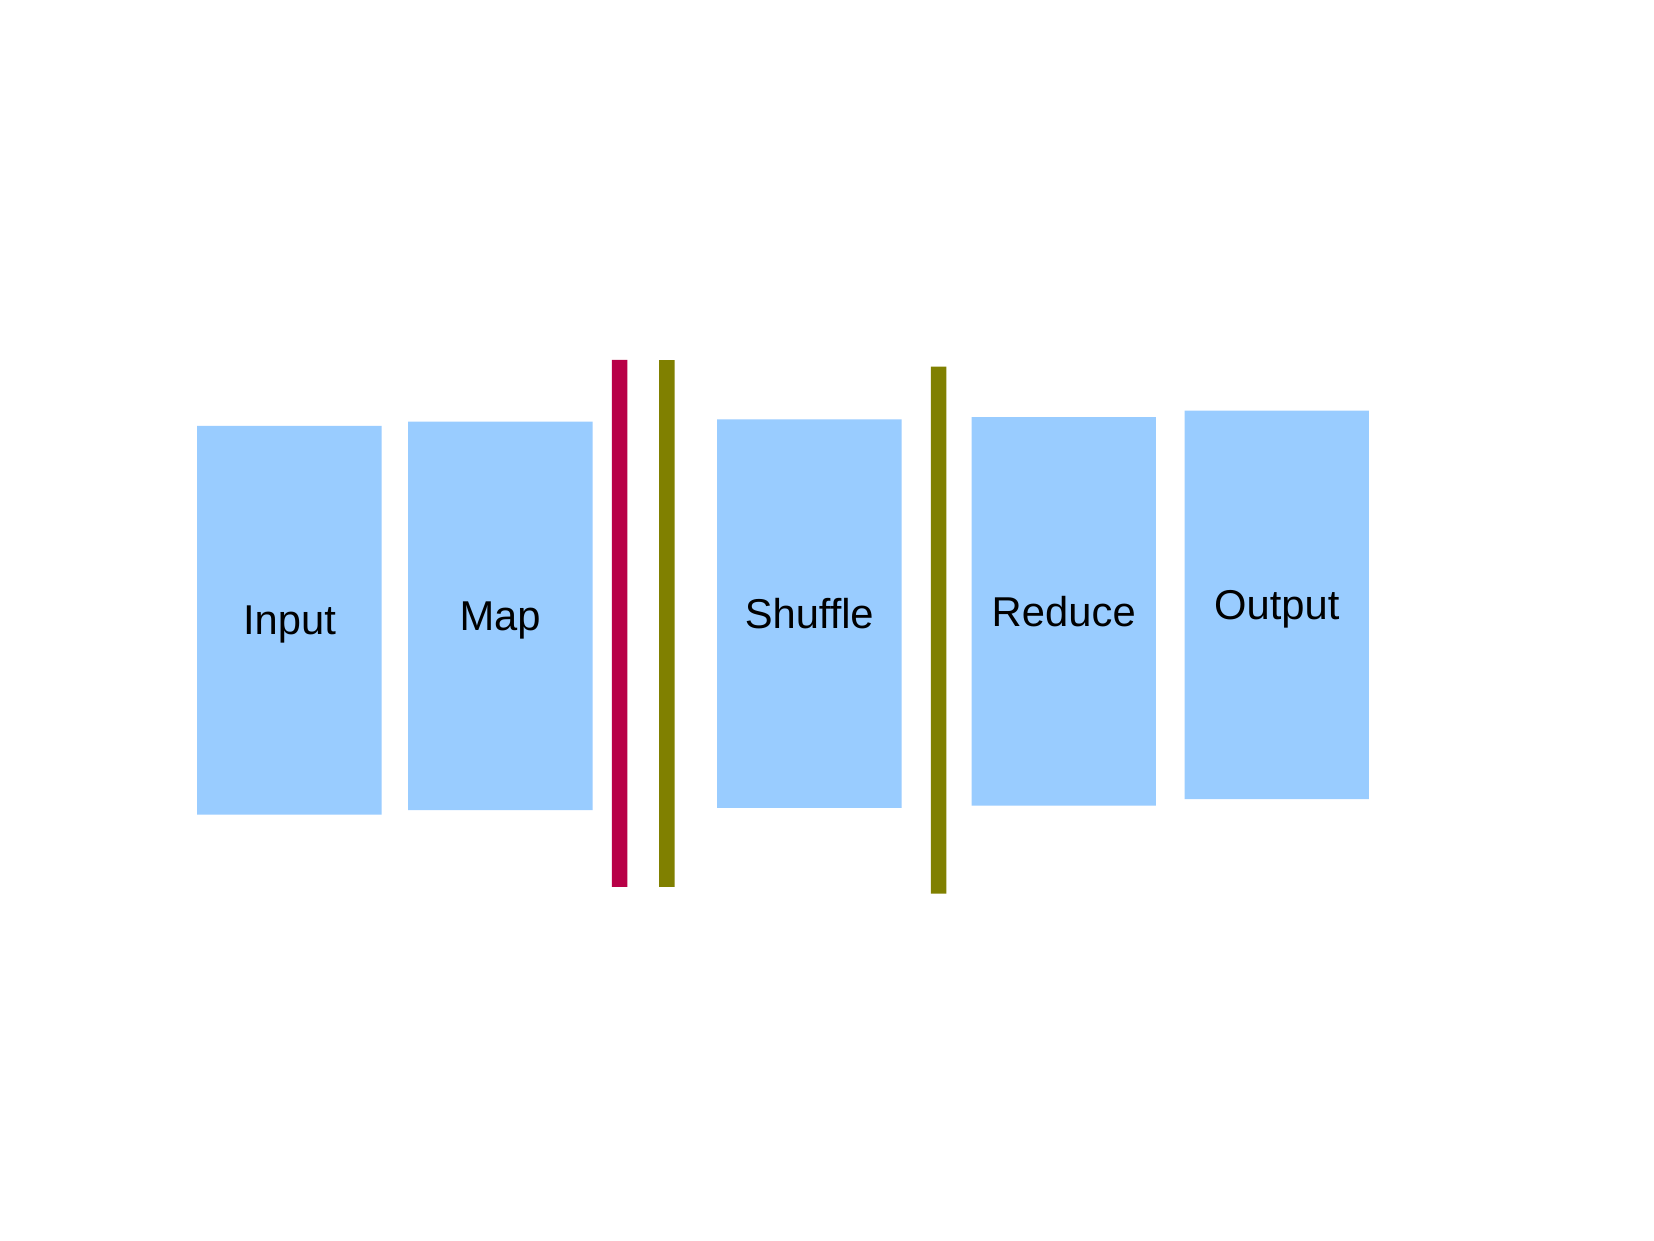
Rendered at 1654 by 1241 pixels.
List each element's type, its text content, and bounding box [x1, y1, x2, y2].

text_box Reduce [971, 417, 1156, 806]
text_box [659, 360, 675, 887]
text_box Map [408, 421, 593, 811]
text_box [611, 359, 628, 887]
text_box [930, 366, 947, 894]
text_box Shuffle [717, 419, 902, 808]
text_box Output [1184, 410, 1369, 800]
text_box Input [197, 425, 382, 815]
